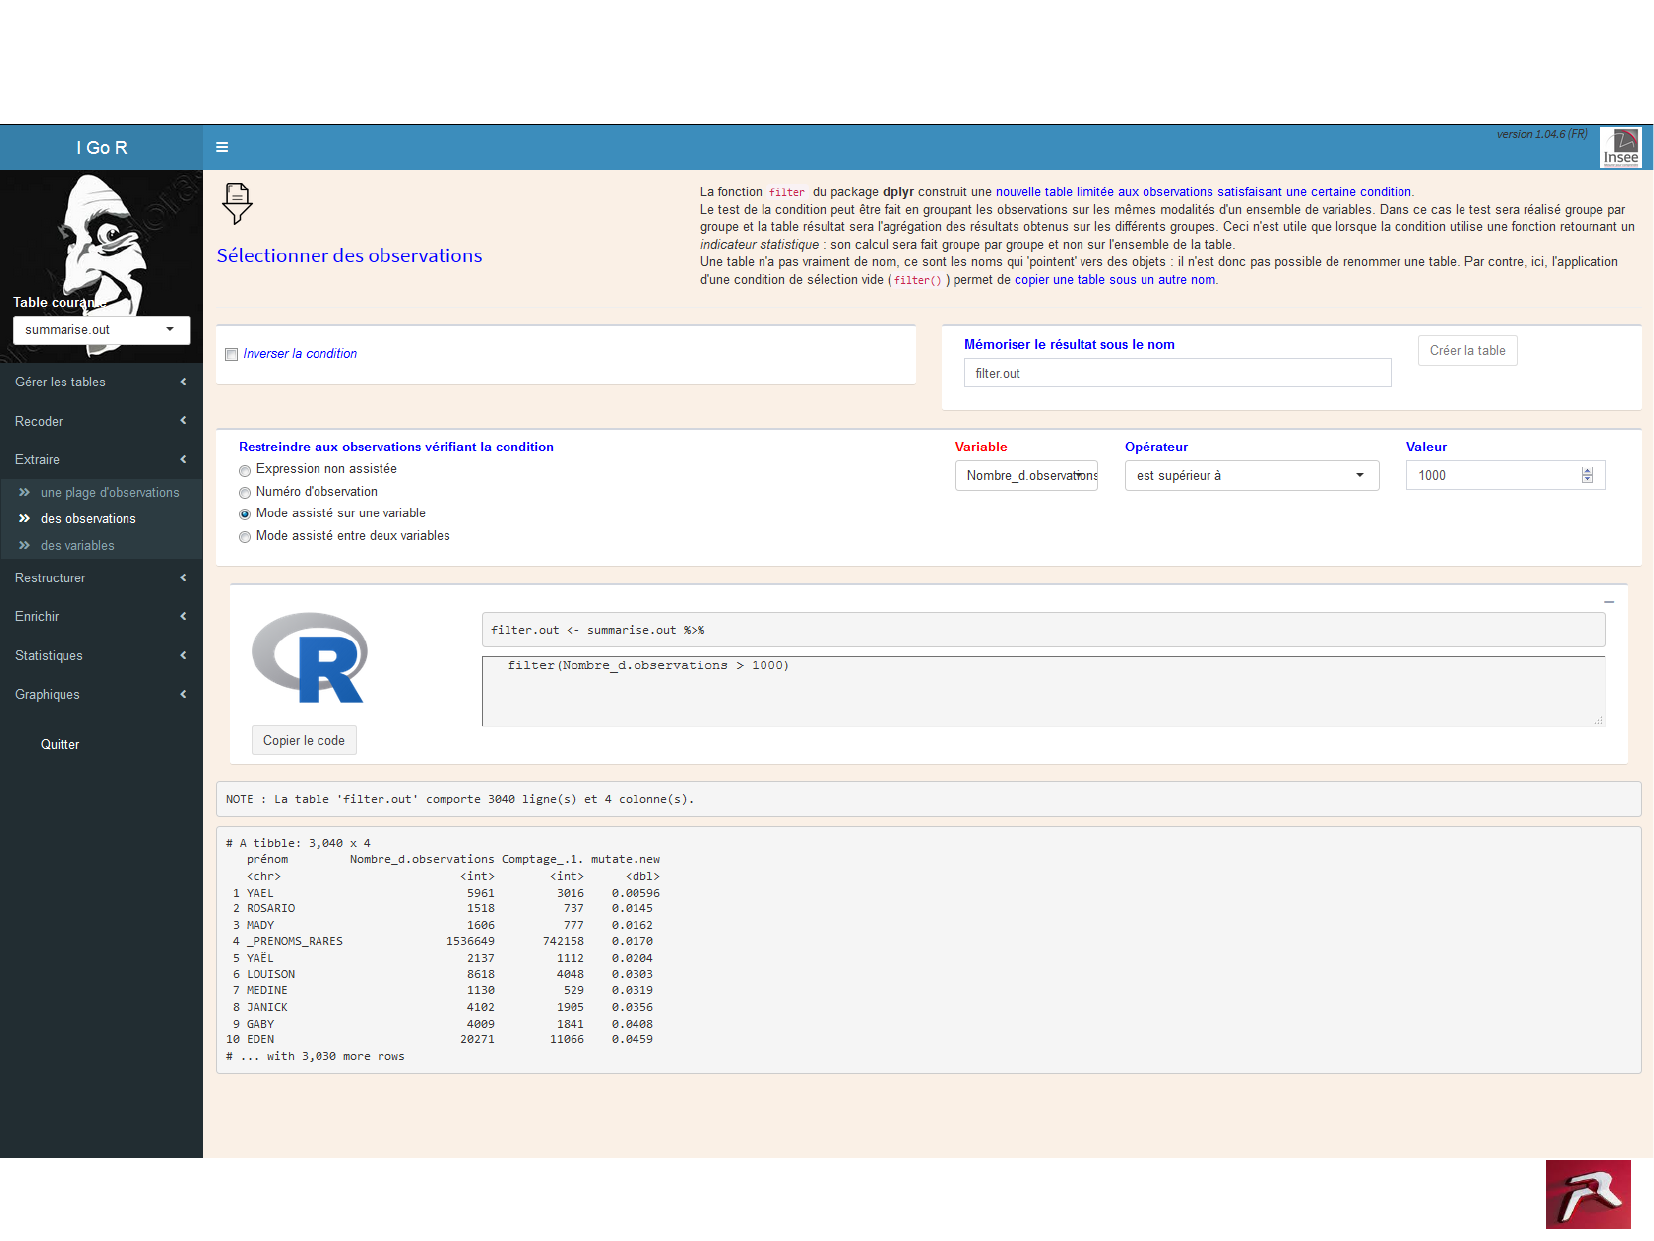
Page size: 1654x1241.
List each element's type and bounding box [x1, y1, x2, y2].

picture [0, 124, 1654, 1158]
picture [1546, 1160, 1631, 1229]
